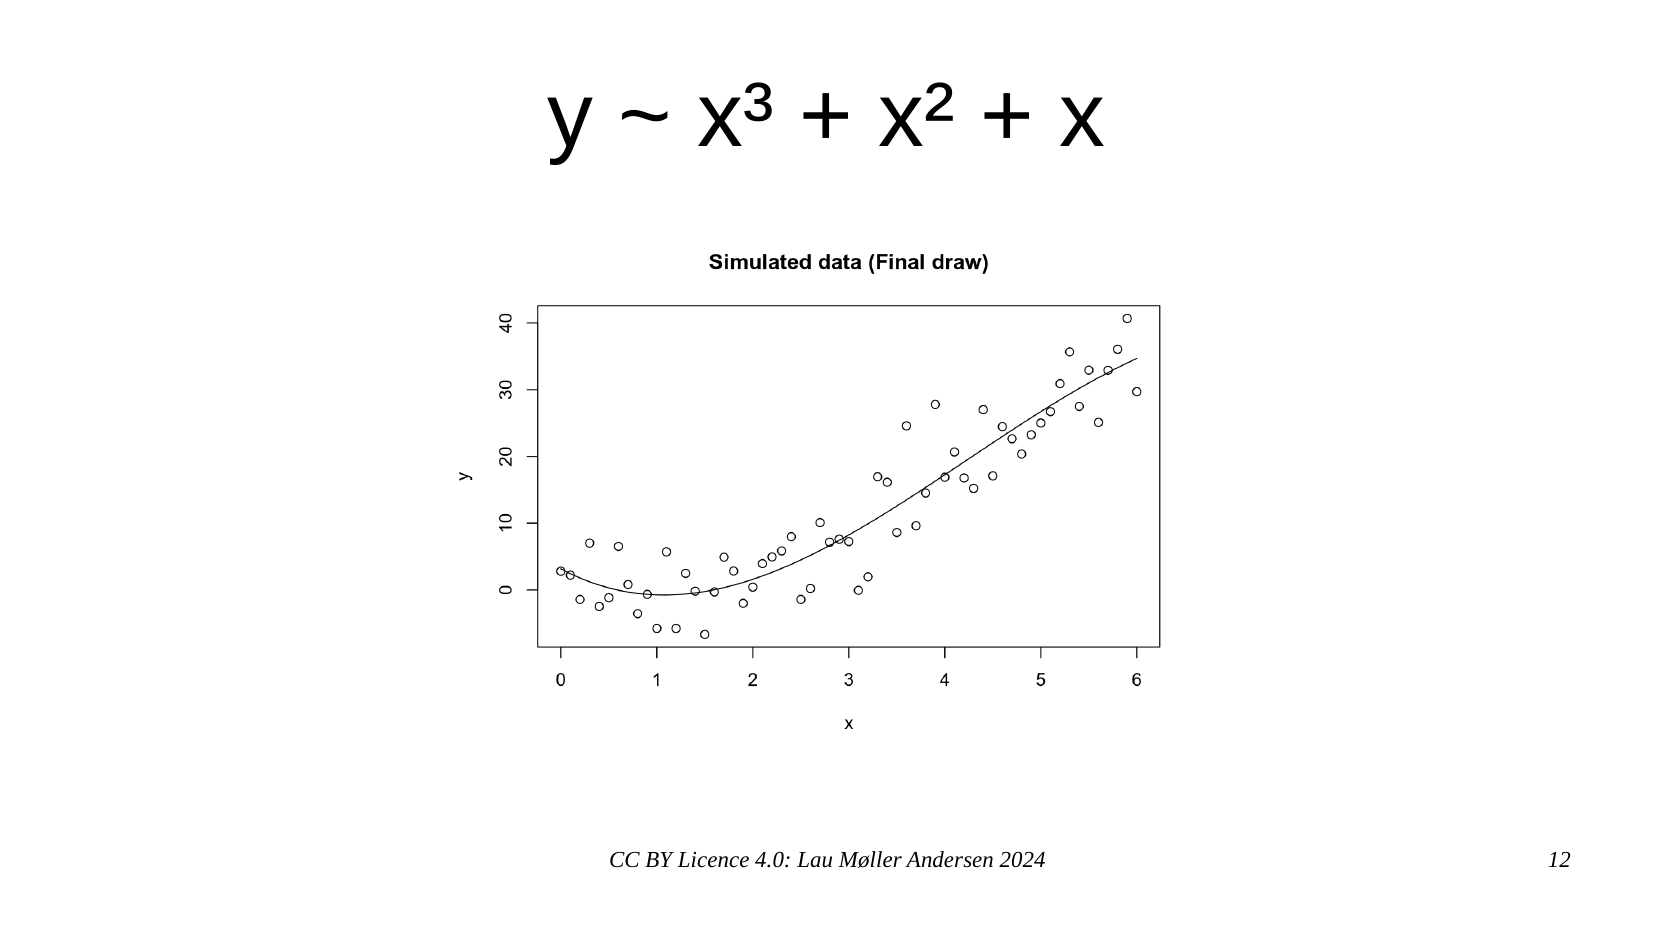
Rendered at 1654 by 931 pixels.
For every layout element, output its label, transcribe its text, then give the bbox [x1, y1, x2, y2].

title y ~ x³ + x² + x [82, 37, 1571, 193]
picture [449, 217, 1205, 758]
